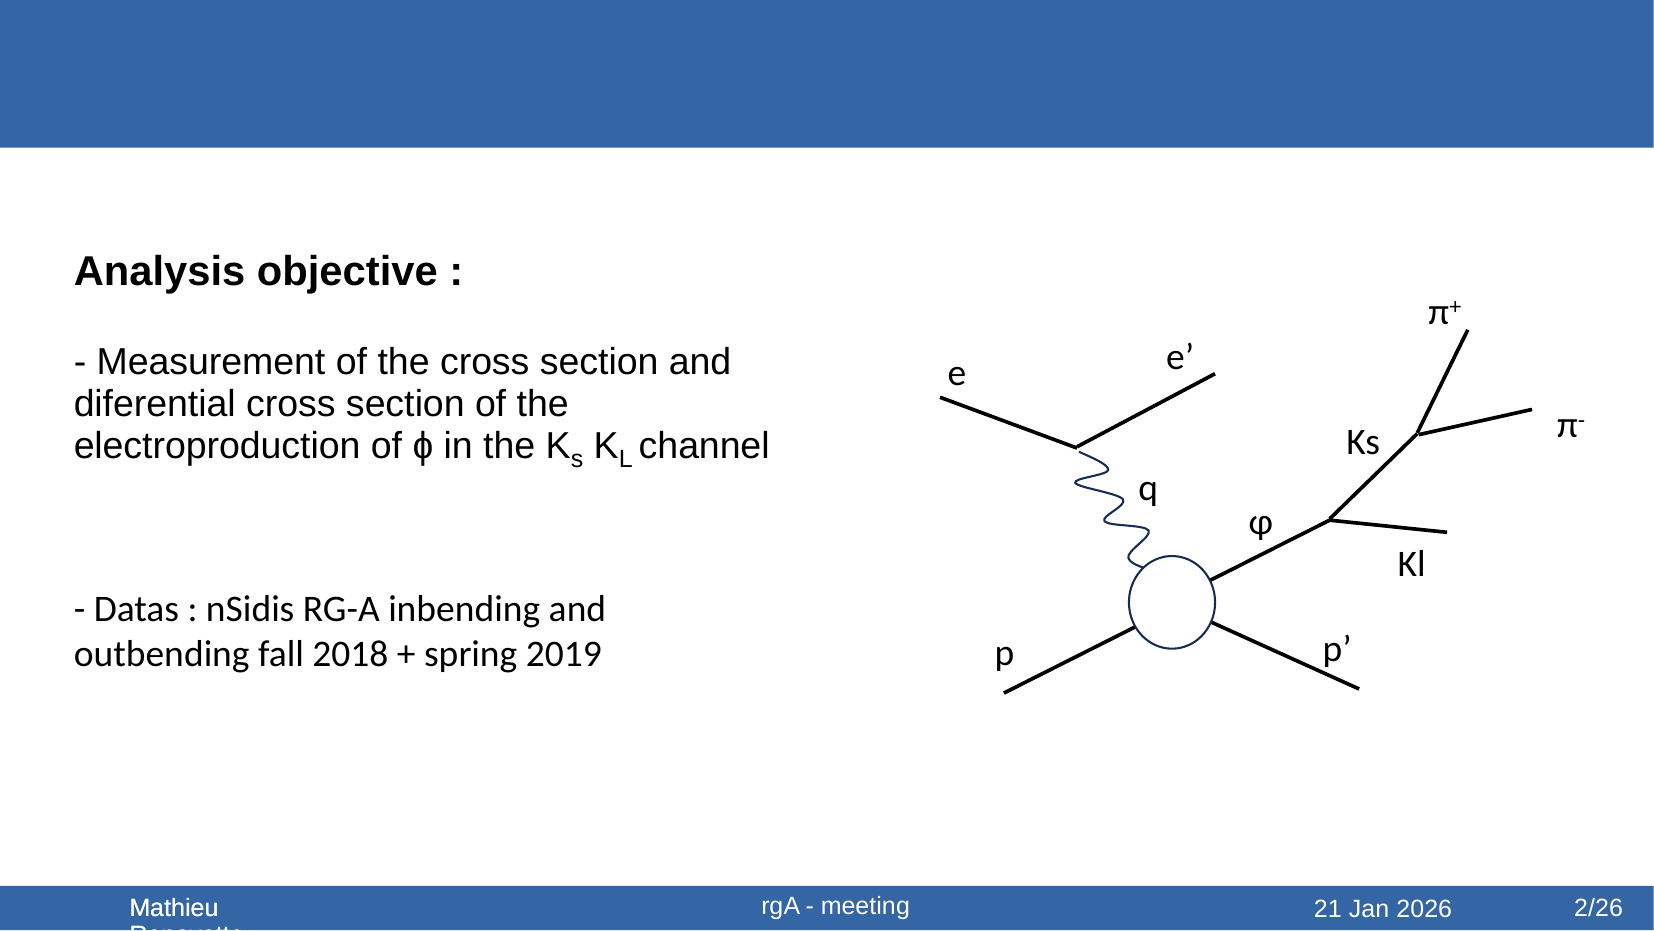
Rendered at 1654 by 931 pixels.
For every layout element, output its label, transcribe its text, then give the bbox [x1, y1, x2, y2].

text_box Ks [1331, 409, 1419, 471]
text_box 2/26 [1559, 885, 1654, 930]
text_box [0, 885, 131, 931]
text_box [0, 0, 1654, 148]
text_box 21 Jan 2026 [1299, 887, 1536, 931]
text_box e’ [1150, 324, 1262, 386]
text_box [226, 885, 1654, 931]
text_box Mathieu Ronayette [114, 885, 355, 929]
text_box p [979, 620, 1044, 681]
text_box Analysis objective : - Measurement of the cross section and diferential cross section of the electroproduction of ɸ in the Ks KL channel [59, 240, 827, 577]
text_box ɸ [1233, 489, 1298, 551]
text_box Kl [1382, 531, 1445, 593]
text_box e [932, 340, 995, 401]
text_box rgA - meeting [739, 884, 957, 929]
text_box - Datas : nSidis RG-A inbending and outbending fall 2018 + spring 2019 [59, 576, 638, 683]
text_box π- [1542, 392, 1630, 453]
text_box π+ [1413, 279, 1501, 340]
text_box q [1123, 455, 1188, 517]
text_box p’ [1307, 616, 1372, 678]
text_box [1128, 556, 1216, 649]
